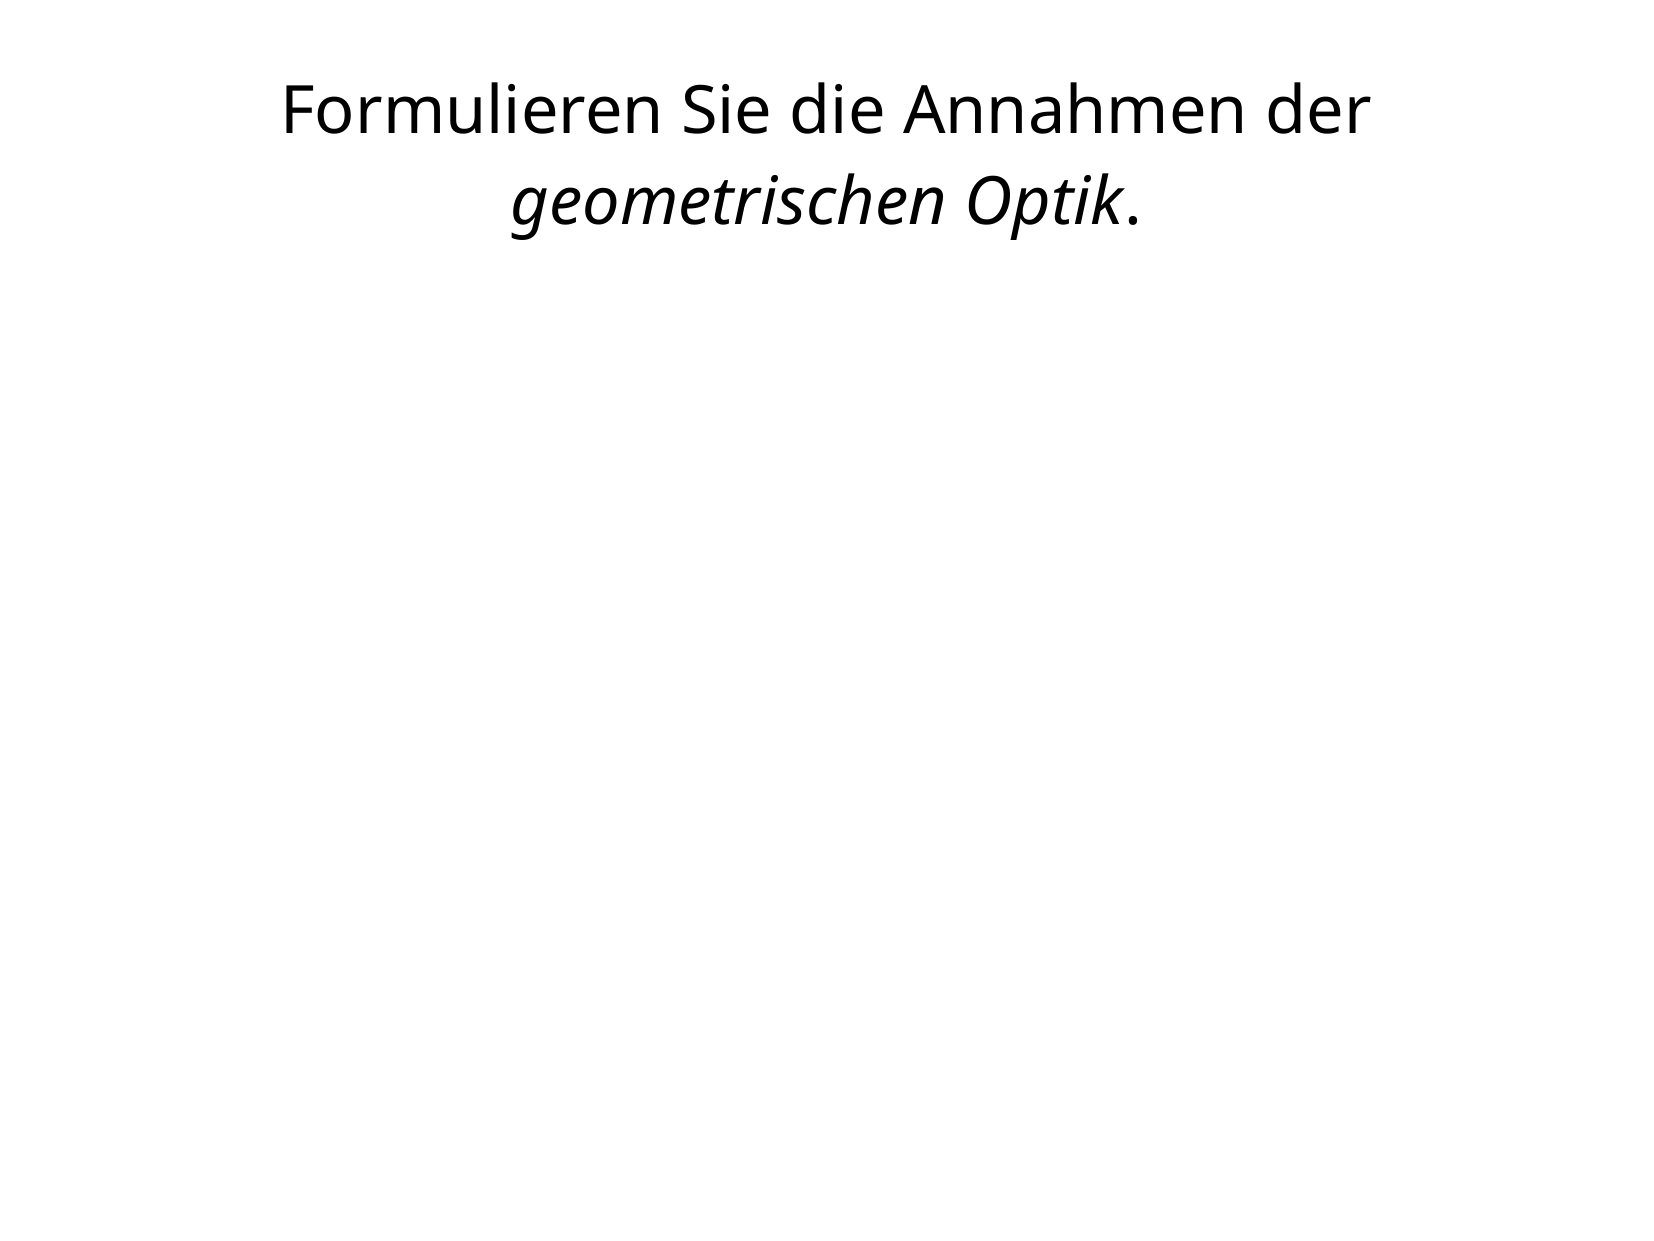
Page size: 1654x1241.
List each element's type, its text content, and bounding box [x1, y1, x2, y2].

title Formulieren Sie die Annahmen der geometrischen Optik. [82, 49, 1571, 257]
